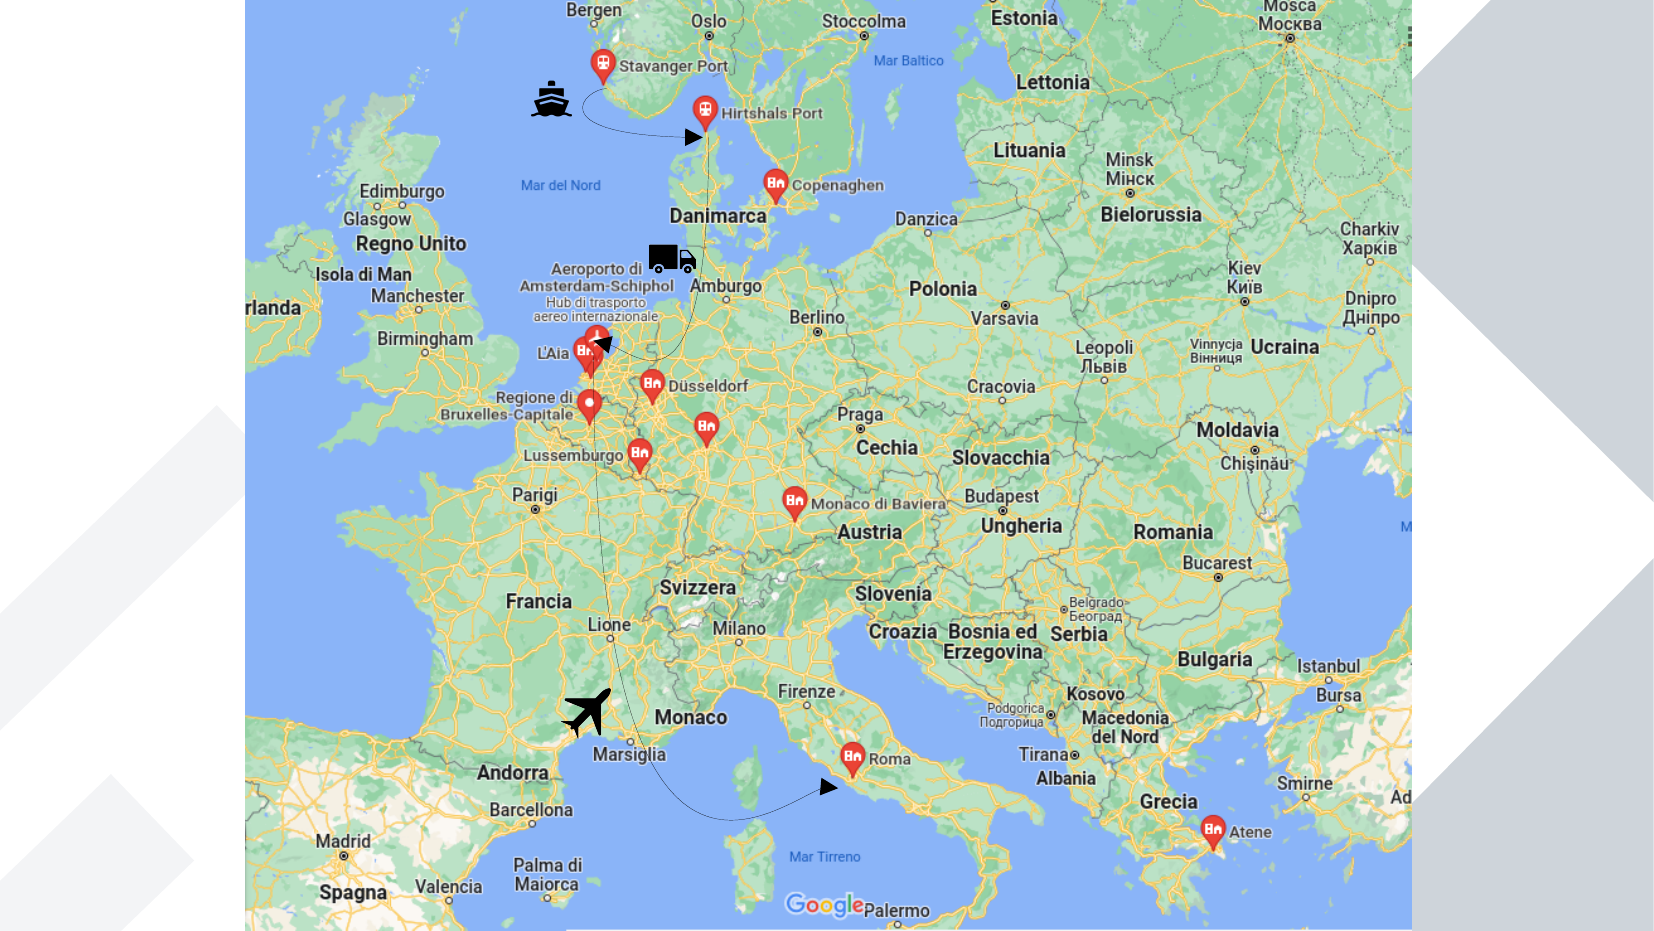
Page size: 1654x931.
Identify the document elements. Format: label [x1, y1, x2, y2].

picture [245, 0, 1412, 931]
